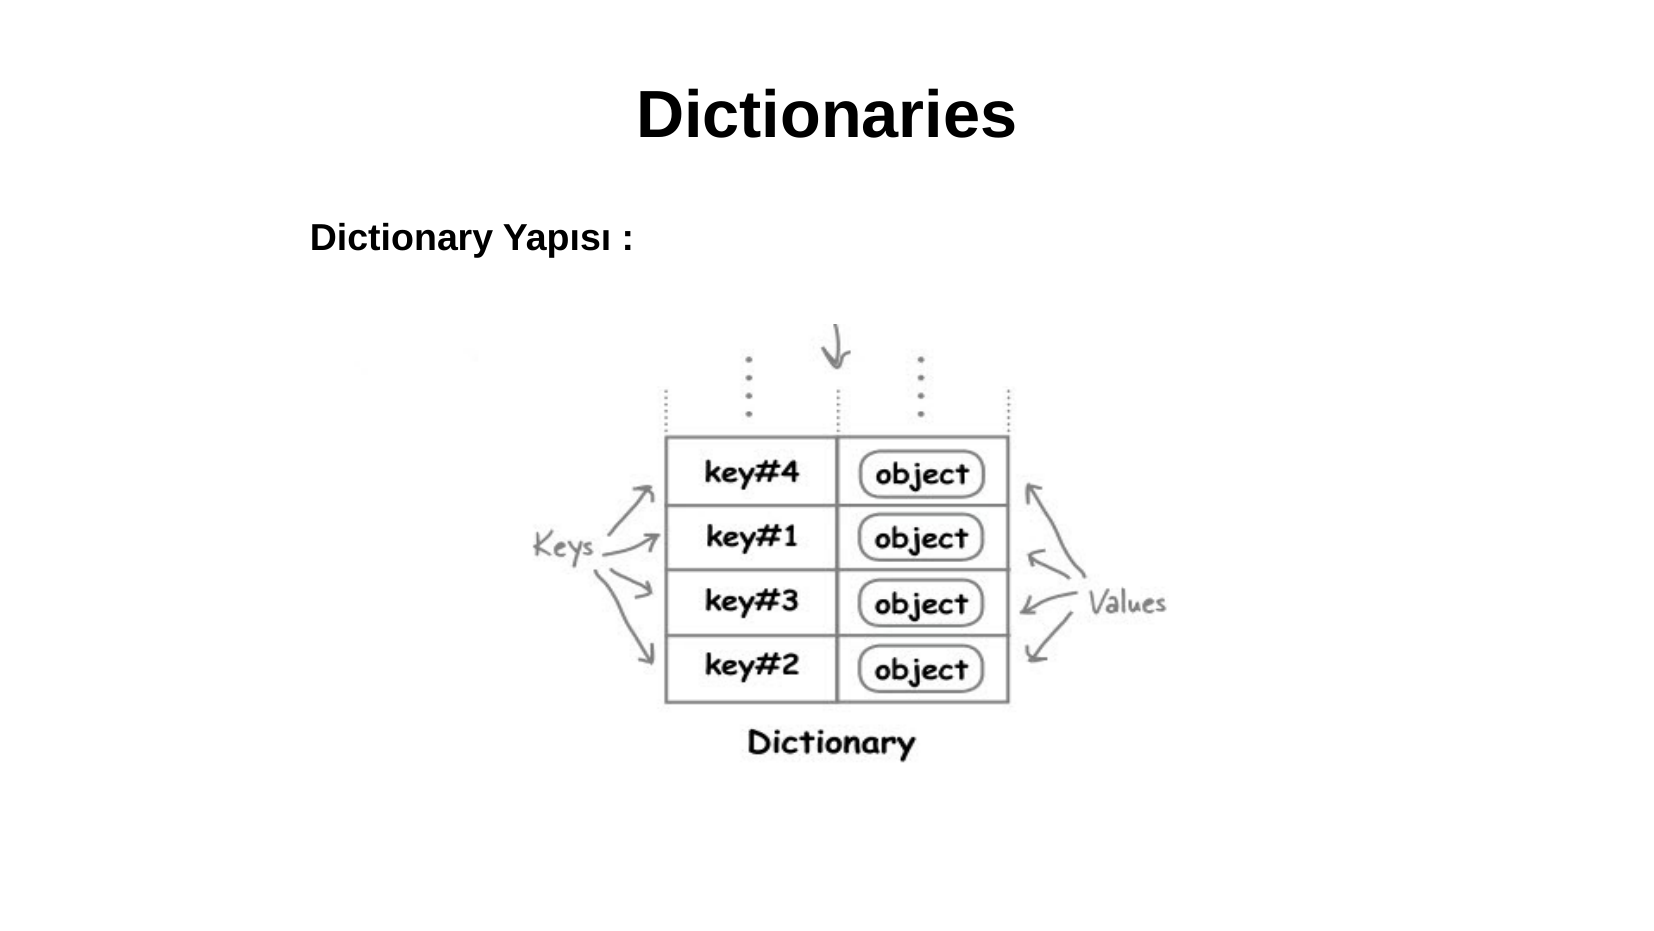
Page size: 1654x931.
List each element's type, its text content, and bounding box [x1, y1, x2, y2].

text_box Dictionary Yapısı : [295, 208, 650, 266]
title Dictionaries [82, 37, 1571, 193]
picture [354, 324, 1241, 825]
